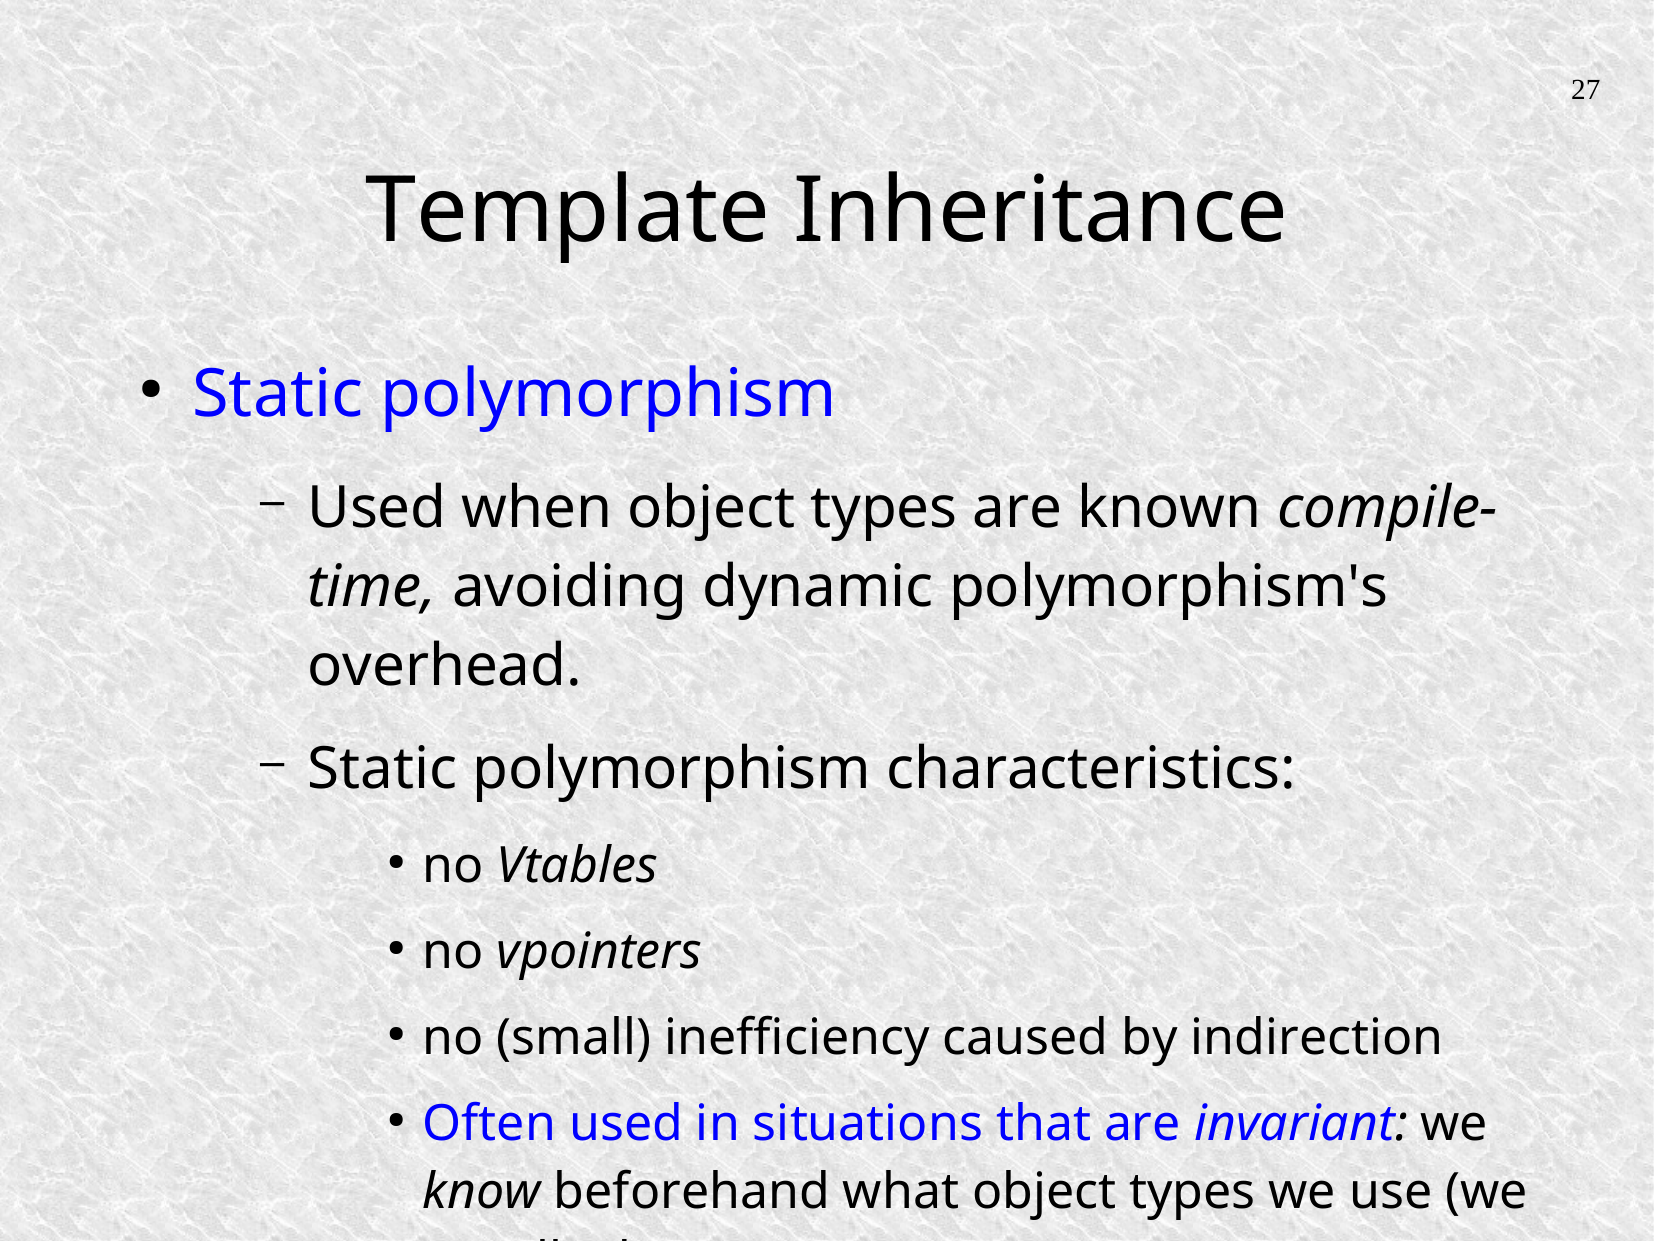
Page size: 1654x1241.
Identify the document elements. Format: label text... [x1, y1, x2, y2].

title Template Inheritance [121, 102, 1534, 311]
picture [0, 0, 1654, 1241]
list Static polymorphism Used when object types are known compile-time, avoiding dynamic polymorphism's overhead. Static polymorphism characteristics: no Vtables no vpointers no (small) inefficiency caused by indirection Often used in situations that are invariant: we know beforehand what object types we use (we usually do...) [121, 344, 1565, 1227]
